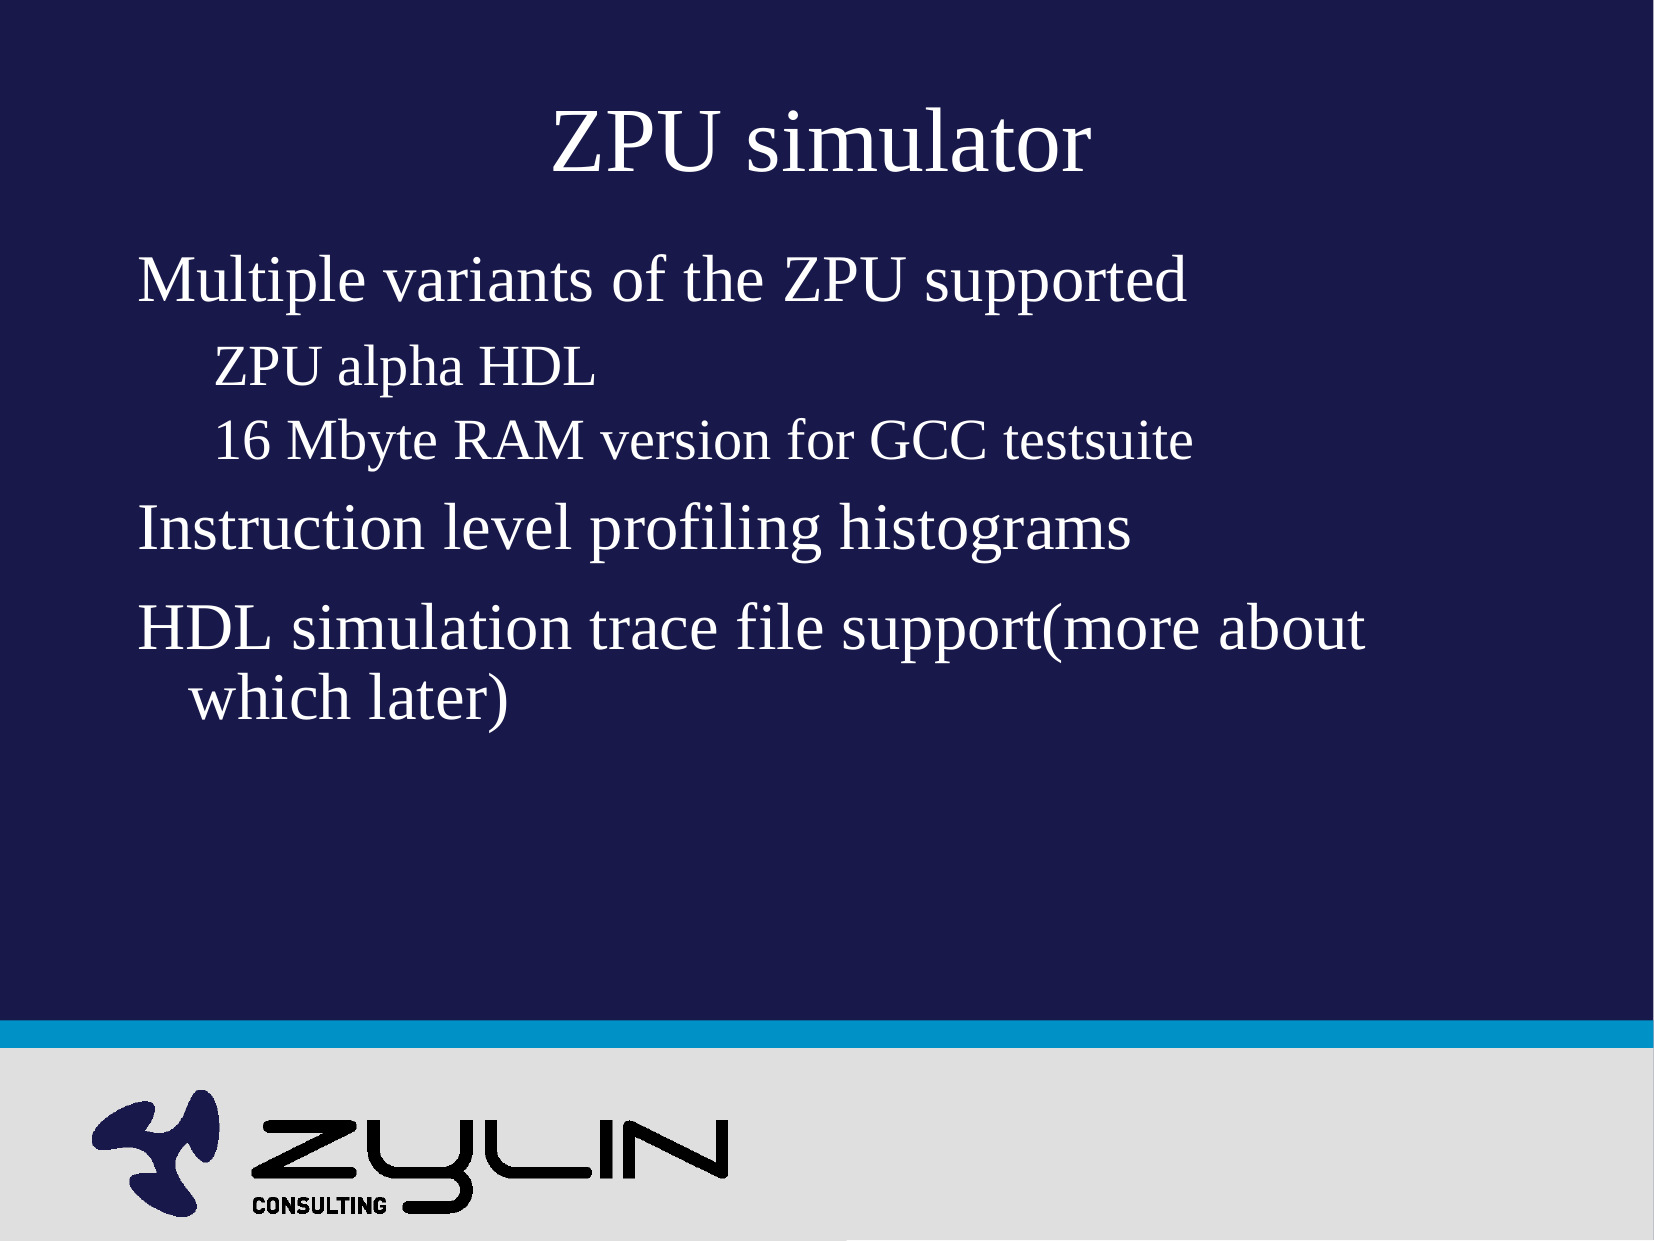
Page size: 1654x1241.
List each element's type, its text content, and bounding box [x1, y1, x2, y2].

picture [0, 1049, 812, 1241]
text_box [0, 1020, 1654, 1241]
title ZPU simulator [117, 79, 1526, 206]
list Multiple variants of the ZPU supported ZPU alpha HDL 16 Mbyte RAM version for GCC testsuite Instruction level profiling histograms HDL simulation trace file support(more about which later) [120, 245, 1533, 1020]
